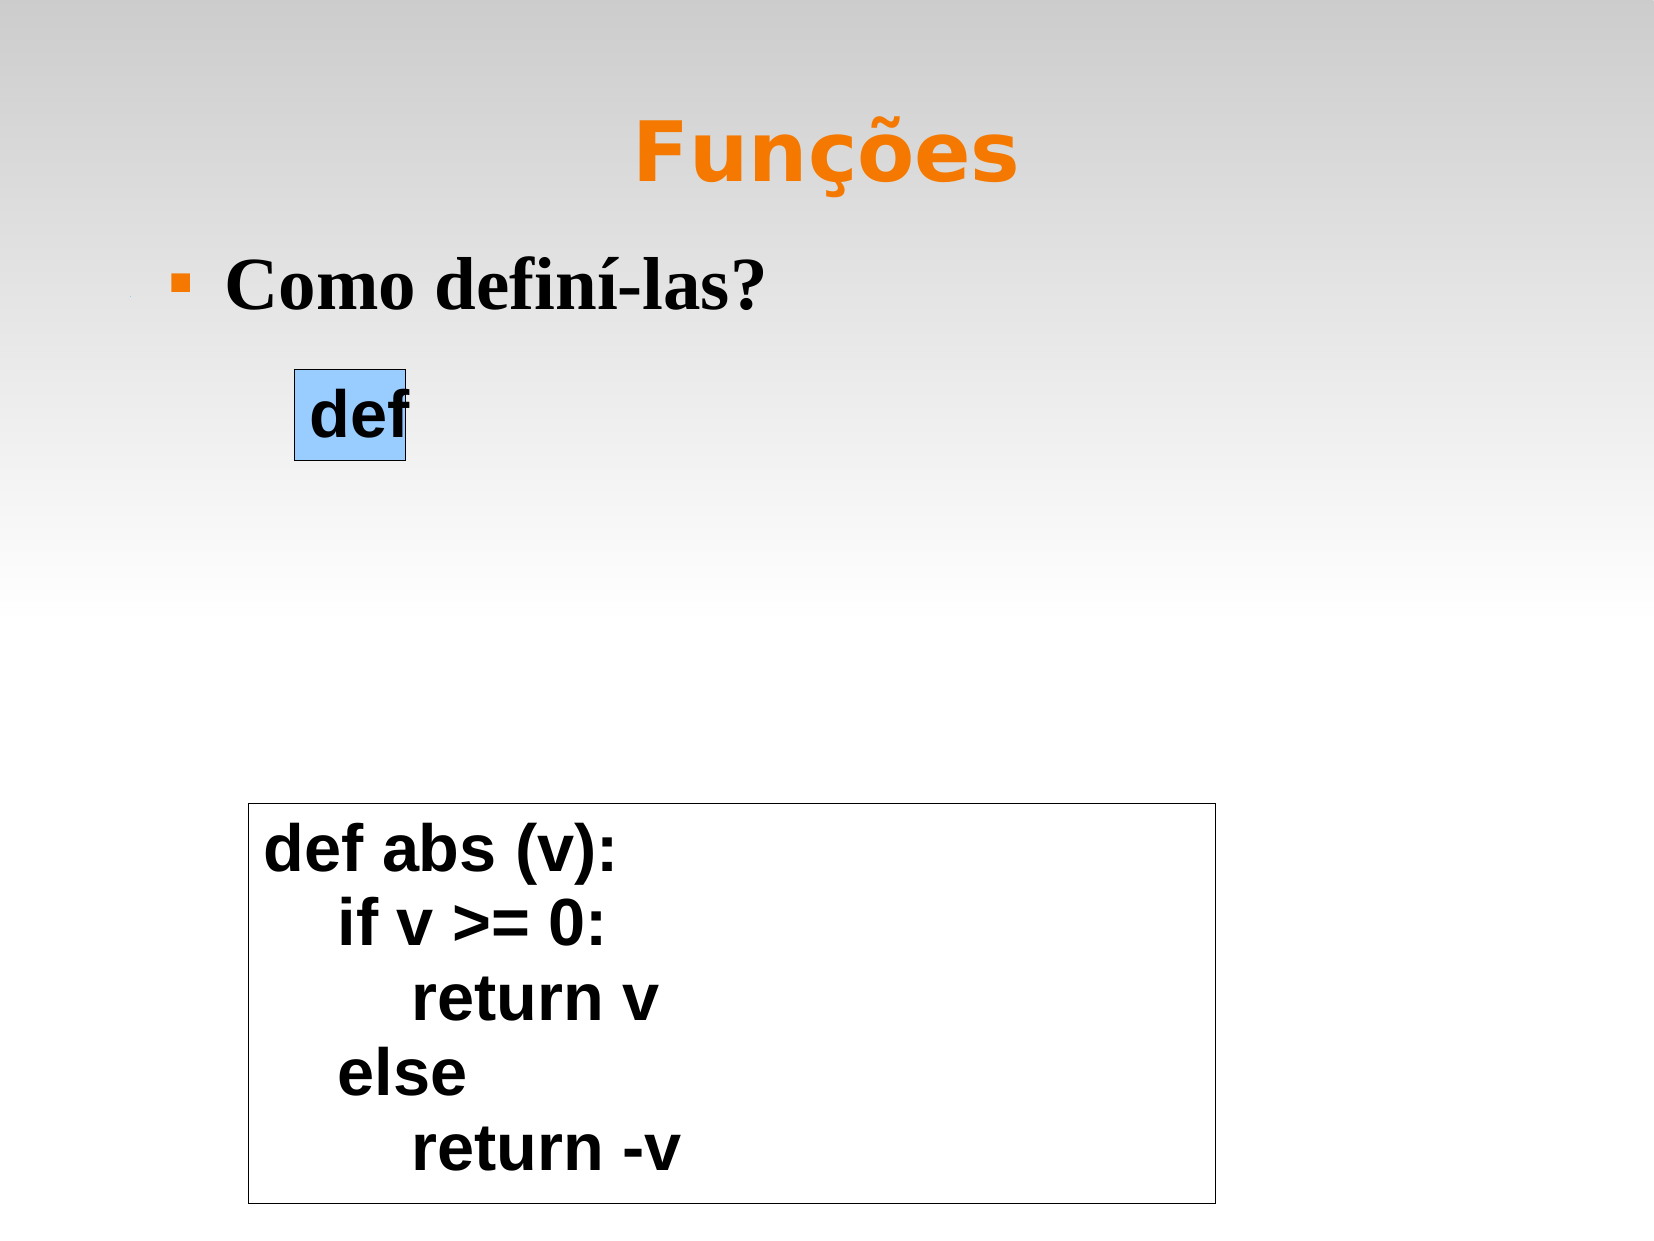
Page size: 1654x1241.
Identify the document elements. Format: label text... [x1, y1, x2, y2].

title Funções [82, 49, 1571, 242]
text_box def abs (v): if v >= 0: return v else return -v [248, 803, 1216, 1204]
list Como definí-las? [82, 242, 1571, 1062]
text_box def [294, 369, 406, 461]
